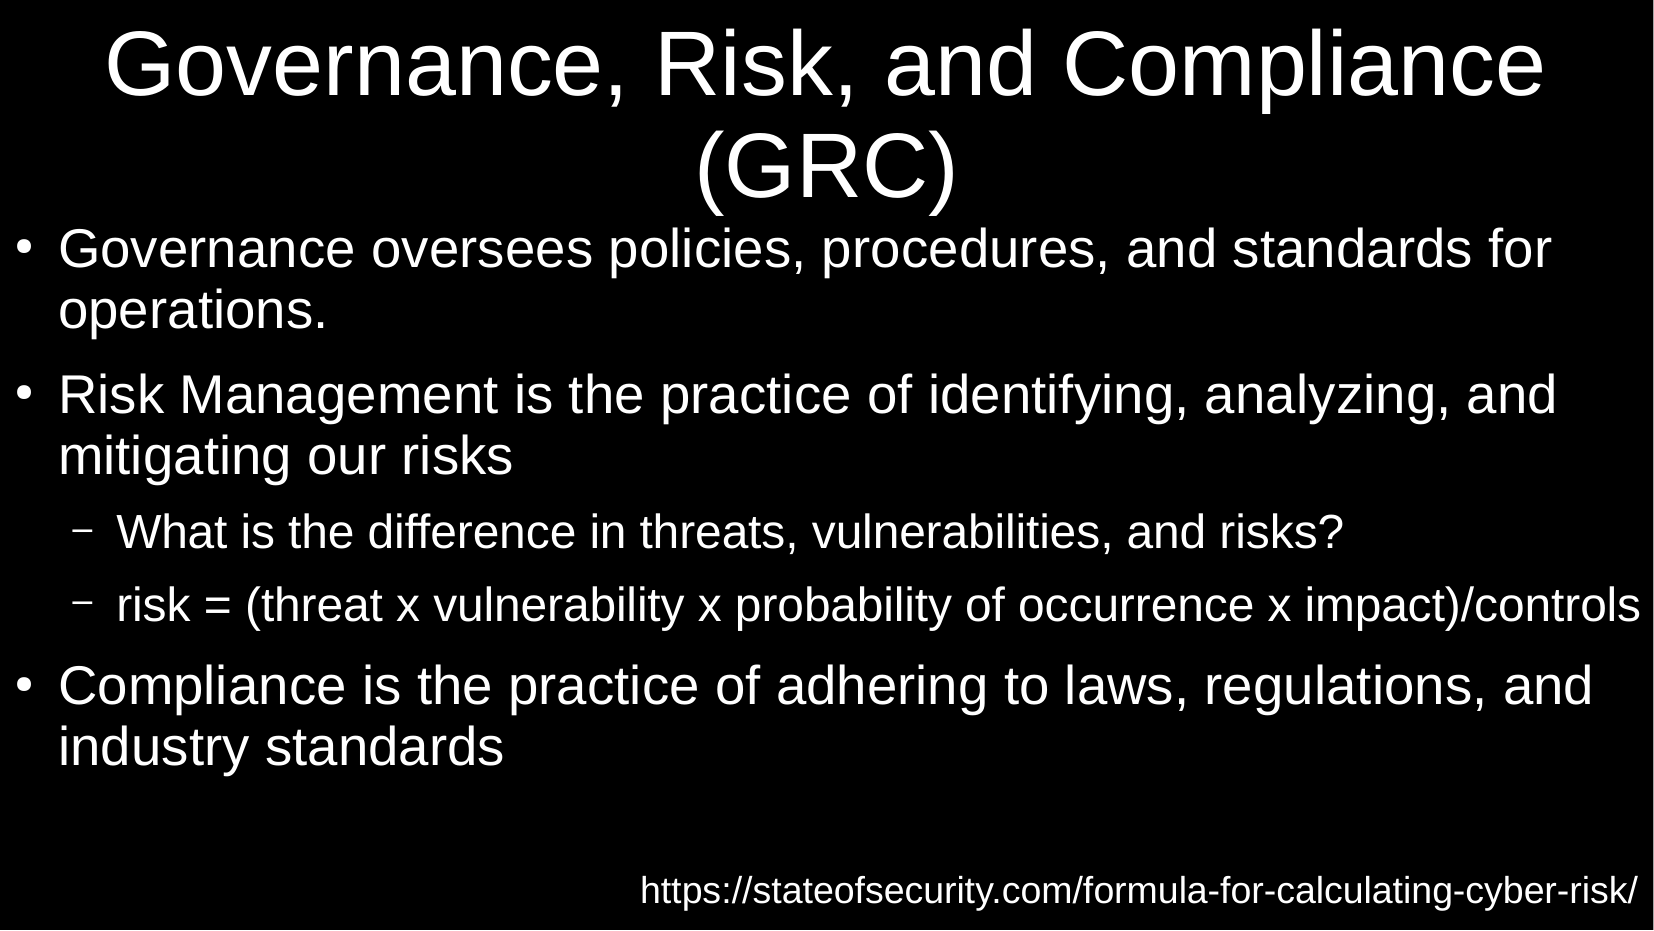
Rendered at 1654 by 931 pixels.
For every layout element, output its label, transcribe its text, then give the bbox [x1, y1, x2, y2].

title Governance, Risk, and Compliance (GRC) [82, 12, 1571, 217]
text_box https://stateofsecurity.com/formula-for-calculating-cyber-risk/ [625, 862, 1654, 920]
list Governance oversees policies, procedures, and standards for operations. Risk Management is the practice of identifying, analyzing, and mitigating our risks What is the difference in threats, vulnerabilities, and risks? risk = (threat x vulnerability x probability of occurrence x impact)/controls Compliance is the practice of adhering to laws, regulations, and industry standards [0, 217, 1654, 826]
